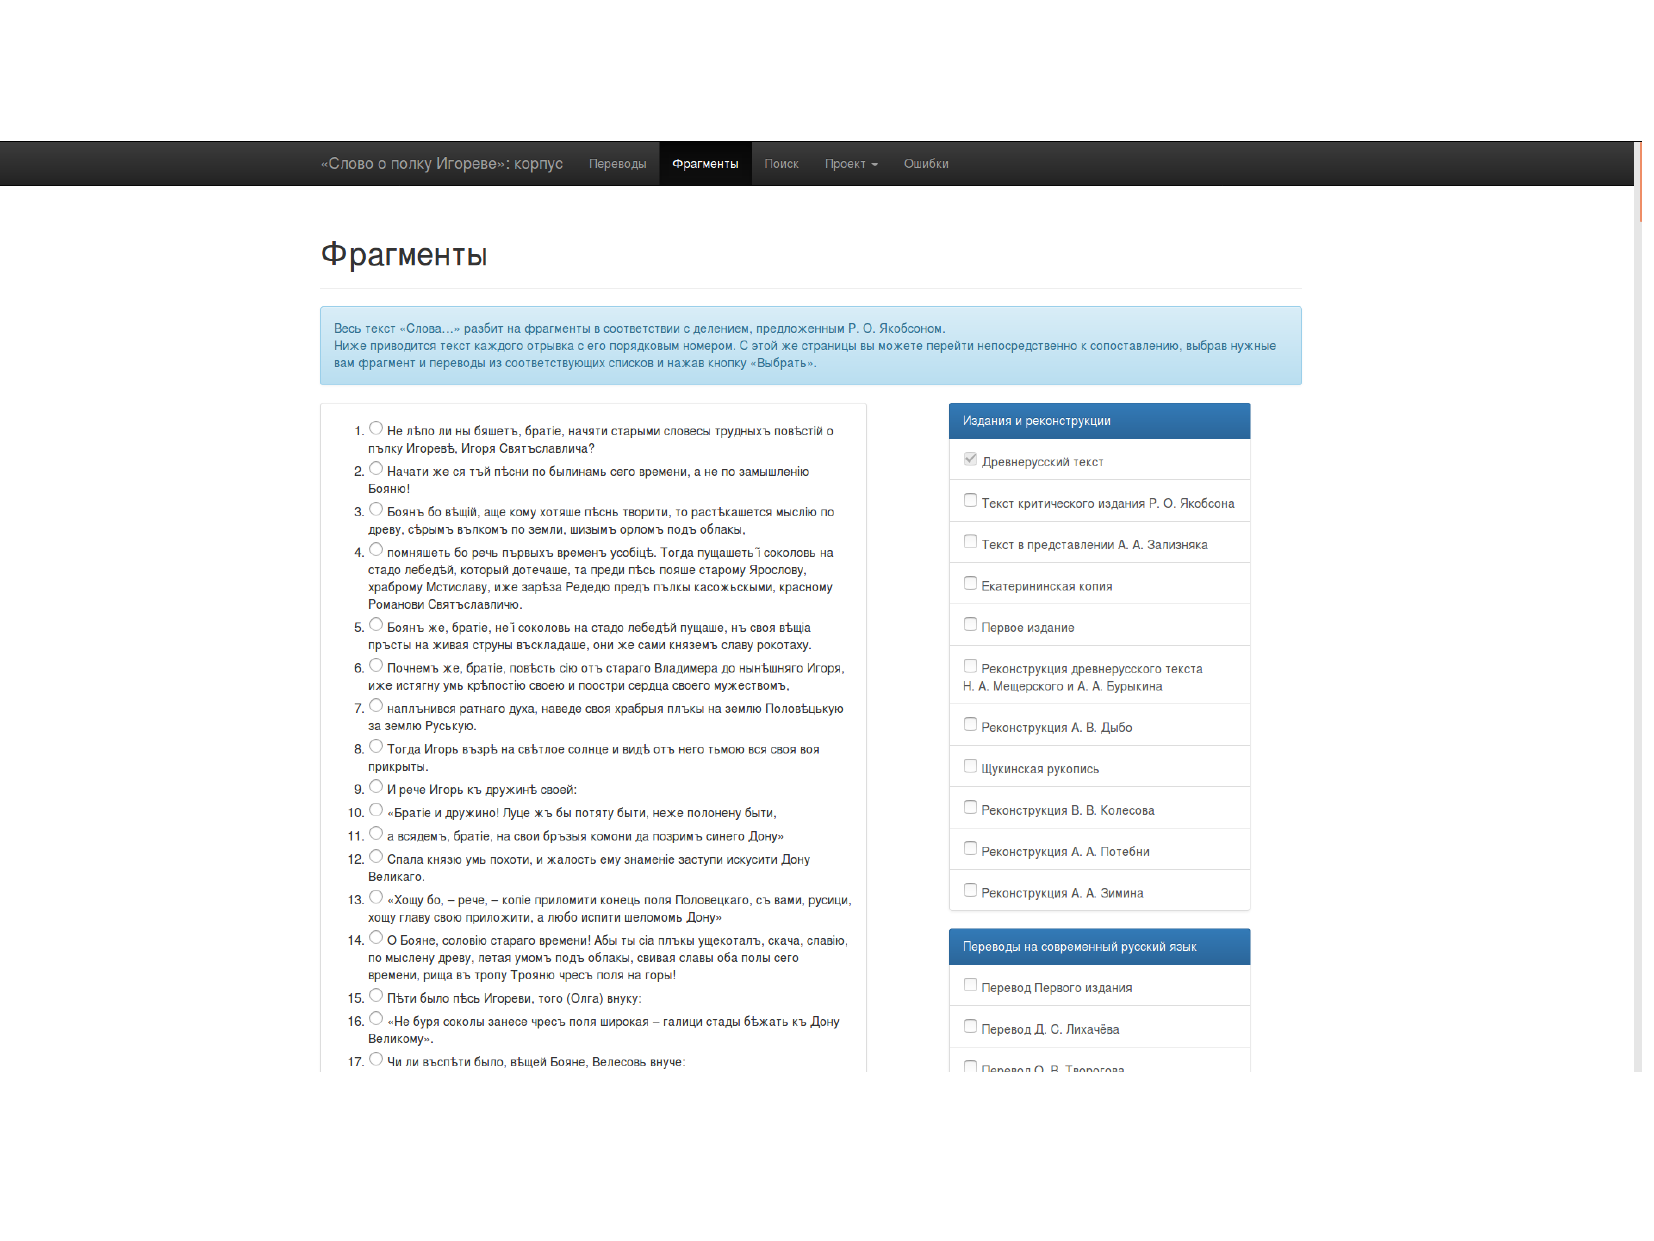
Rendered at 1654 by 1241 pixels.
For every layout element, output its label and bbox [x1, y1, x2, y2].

picture [0, 141, 1642, 1072]
